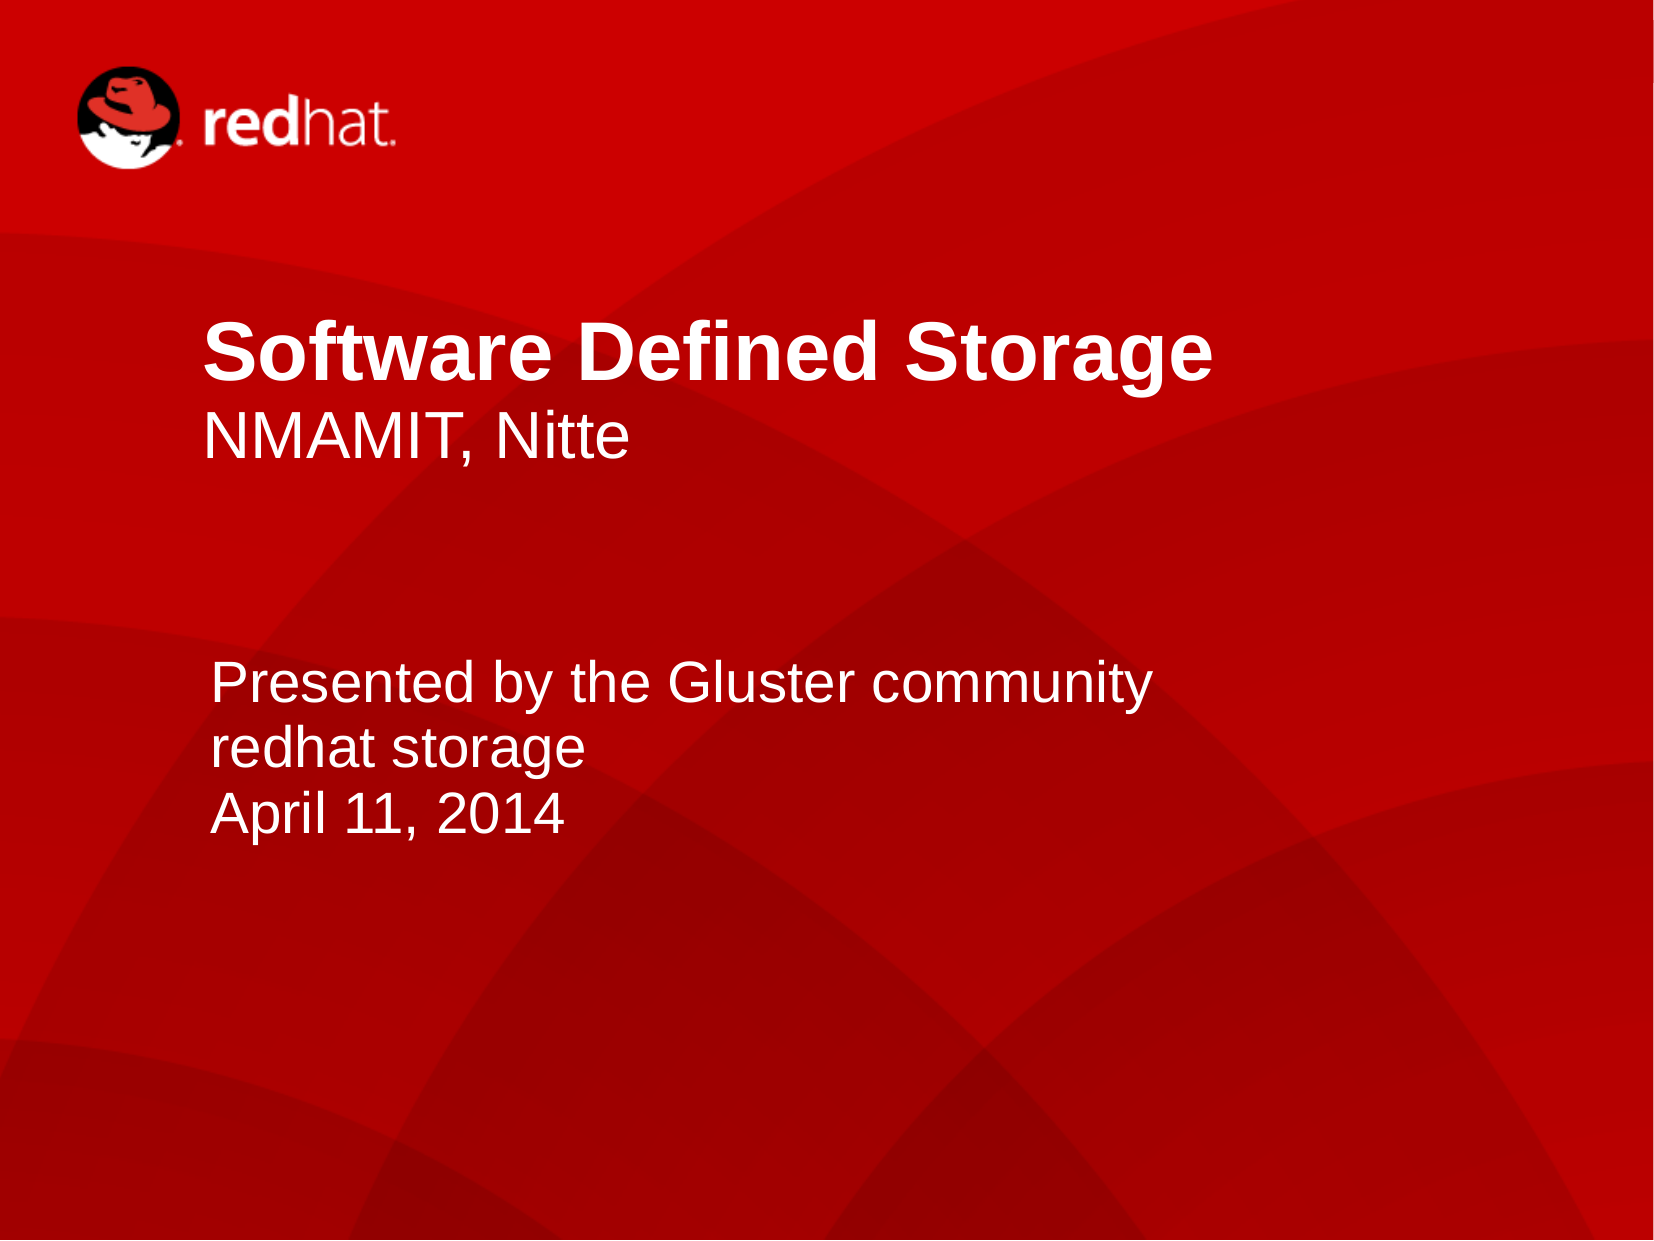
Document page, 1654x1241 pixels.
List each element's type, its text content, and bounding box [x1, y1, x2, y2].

text_box Software Defined Storage NMAMIT, Nitte [187, 297, 1426, 481]
picture [0, 0, 1654, 1240]
text_box Presented by the Gluster community redhat storage April 11, 2014 [195, 642, 1463, 853]
